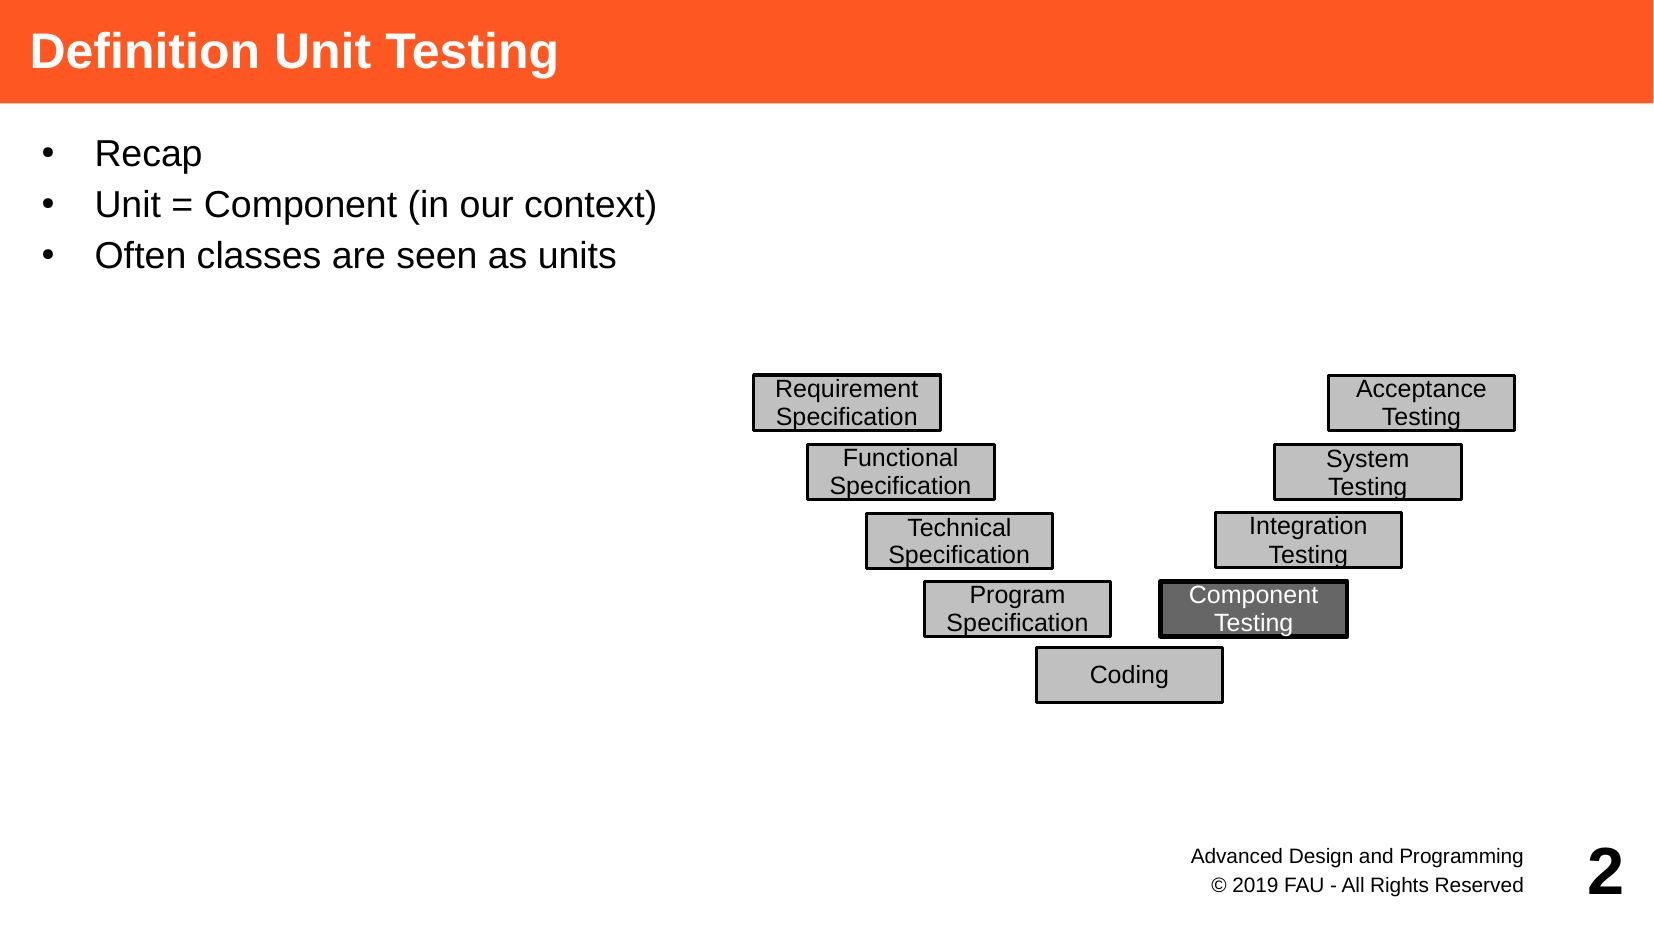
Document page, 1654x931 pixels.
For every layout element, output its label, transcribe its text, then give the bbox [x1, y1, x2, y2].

text_box Functional Specification [807, 444, 995, 500]
list Recap Unit = Component (in our context) Often classes are seen as units [23, 132, 1619, 376]
text_box System Testing [1274, 444, 1462, 500]
text_box Program Specification [924, 581, 1111, 637]
title Definition Unit Testing [0, 0, 1654, 104]
text_box Component Testing [1160, 581, 1348, 637]
text_box Coding [1036, 647, 1223, 703]
text_box Integration Testing [1215, 512, 1402, 568]
text_box Technical Specification [866, 513, 1053, 569]
text_box Acceptance Testing [1328, 375, 1515, 431]
text_box Requirement Specification [753, 375, 941, 431]
